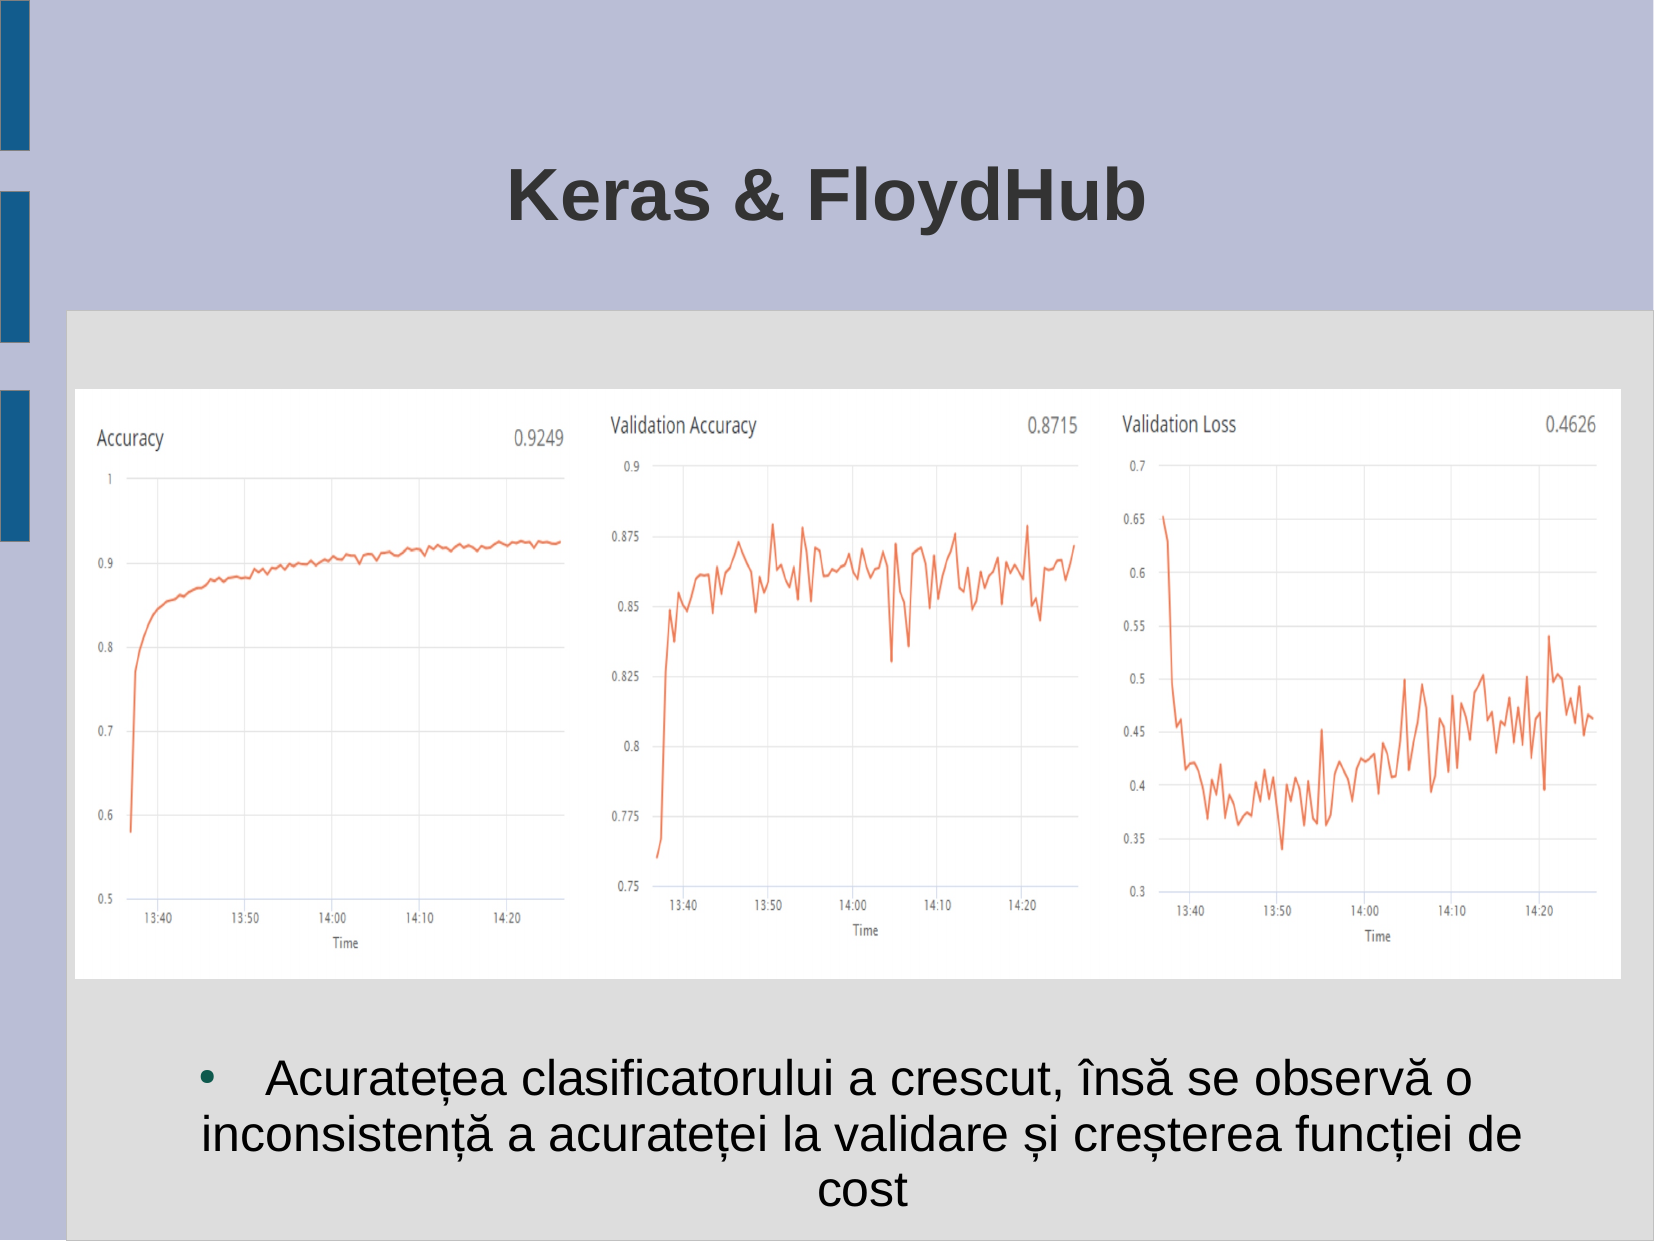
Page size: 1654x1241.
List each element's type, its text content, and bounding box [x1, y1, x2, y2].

picture [75, 389, 1621, 979]
list Acuratețea clasificatorului a crescut, însă se observă o inconsistență a acurateței la validare și creșterea funcției de cost [121, 1050, 1534, 1218]
title Keras & FloydHub [121, 91, 1534, 299]
